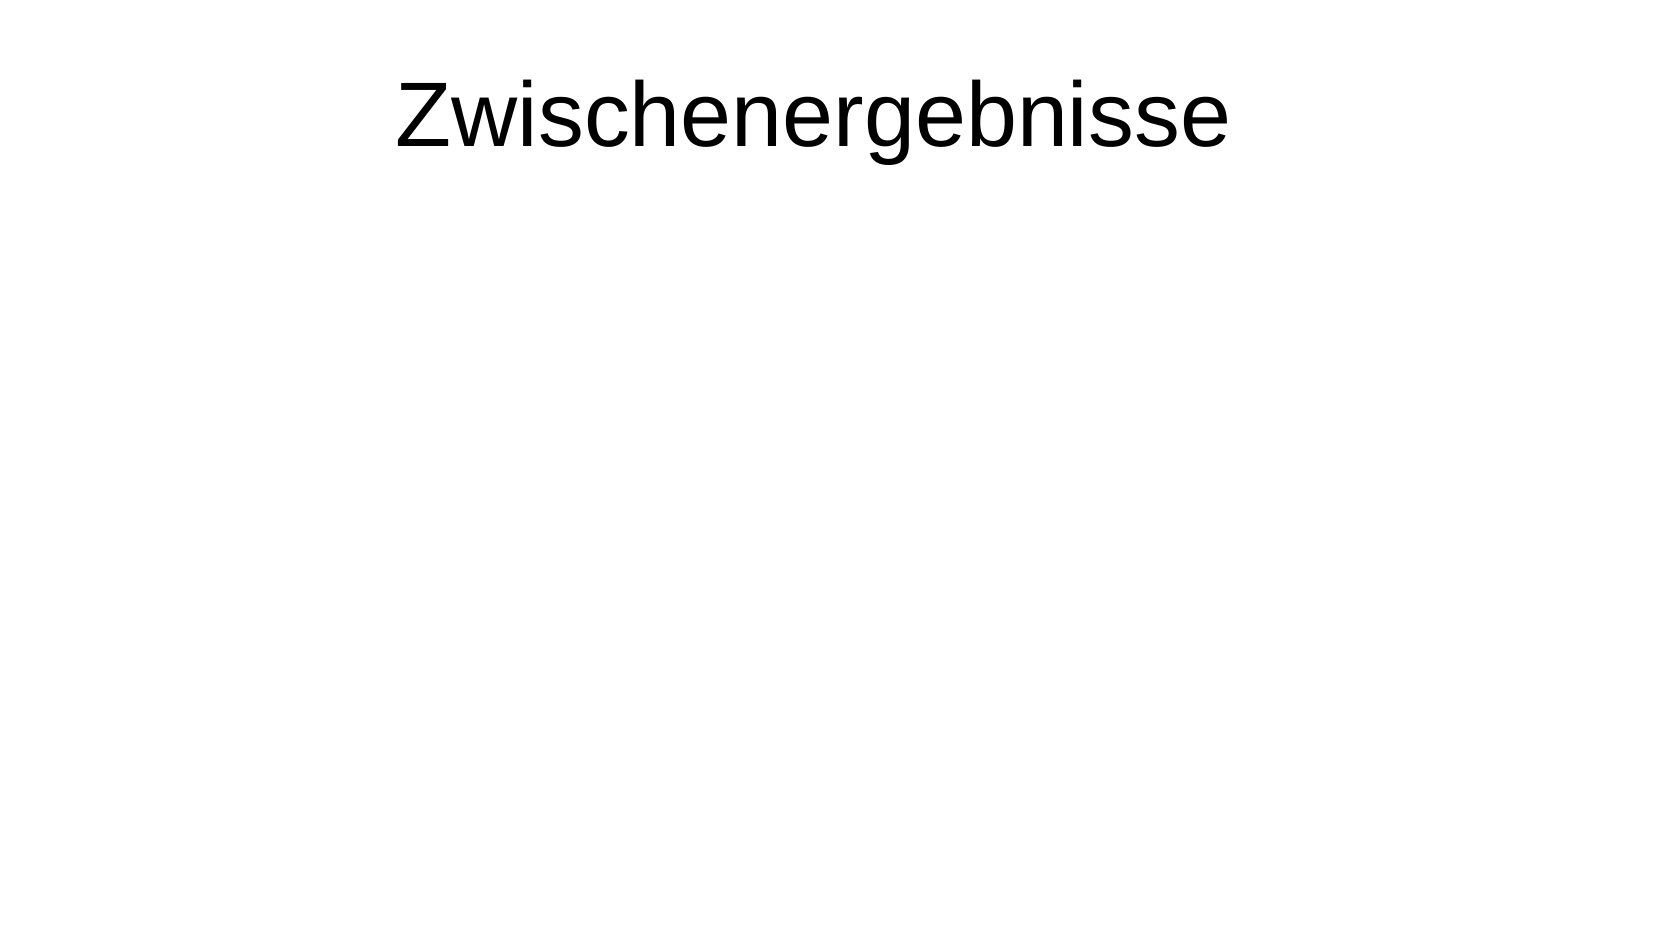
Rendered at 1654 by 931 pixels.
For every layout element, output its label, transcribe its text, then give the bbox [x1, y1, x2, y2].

title Zwischenergebnisse [82, 37, 1571, 193]
